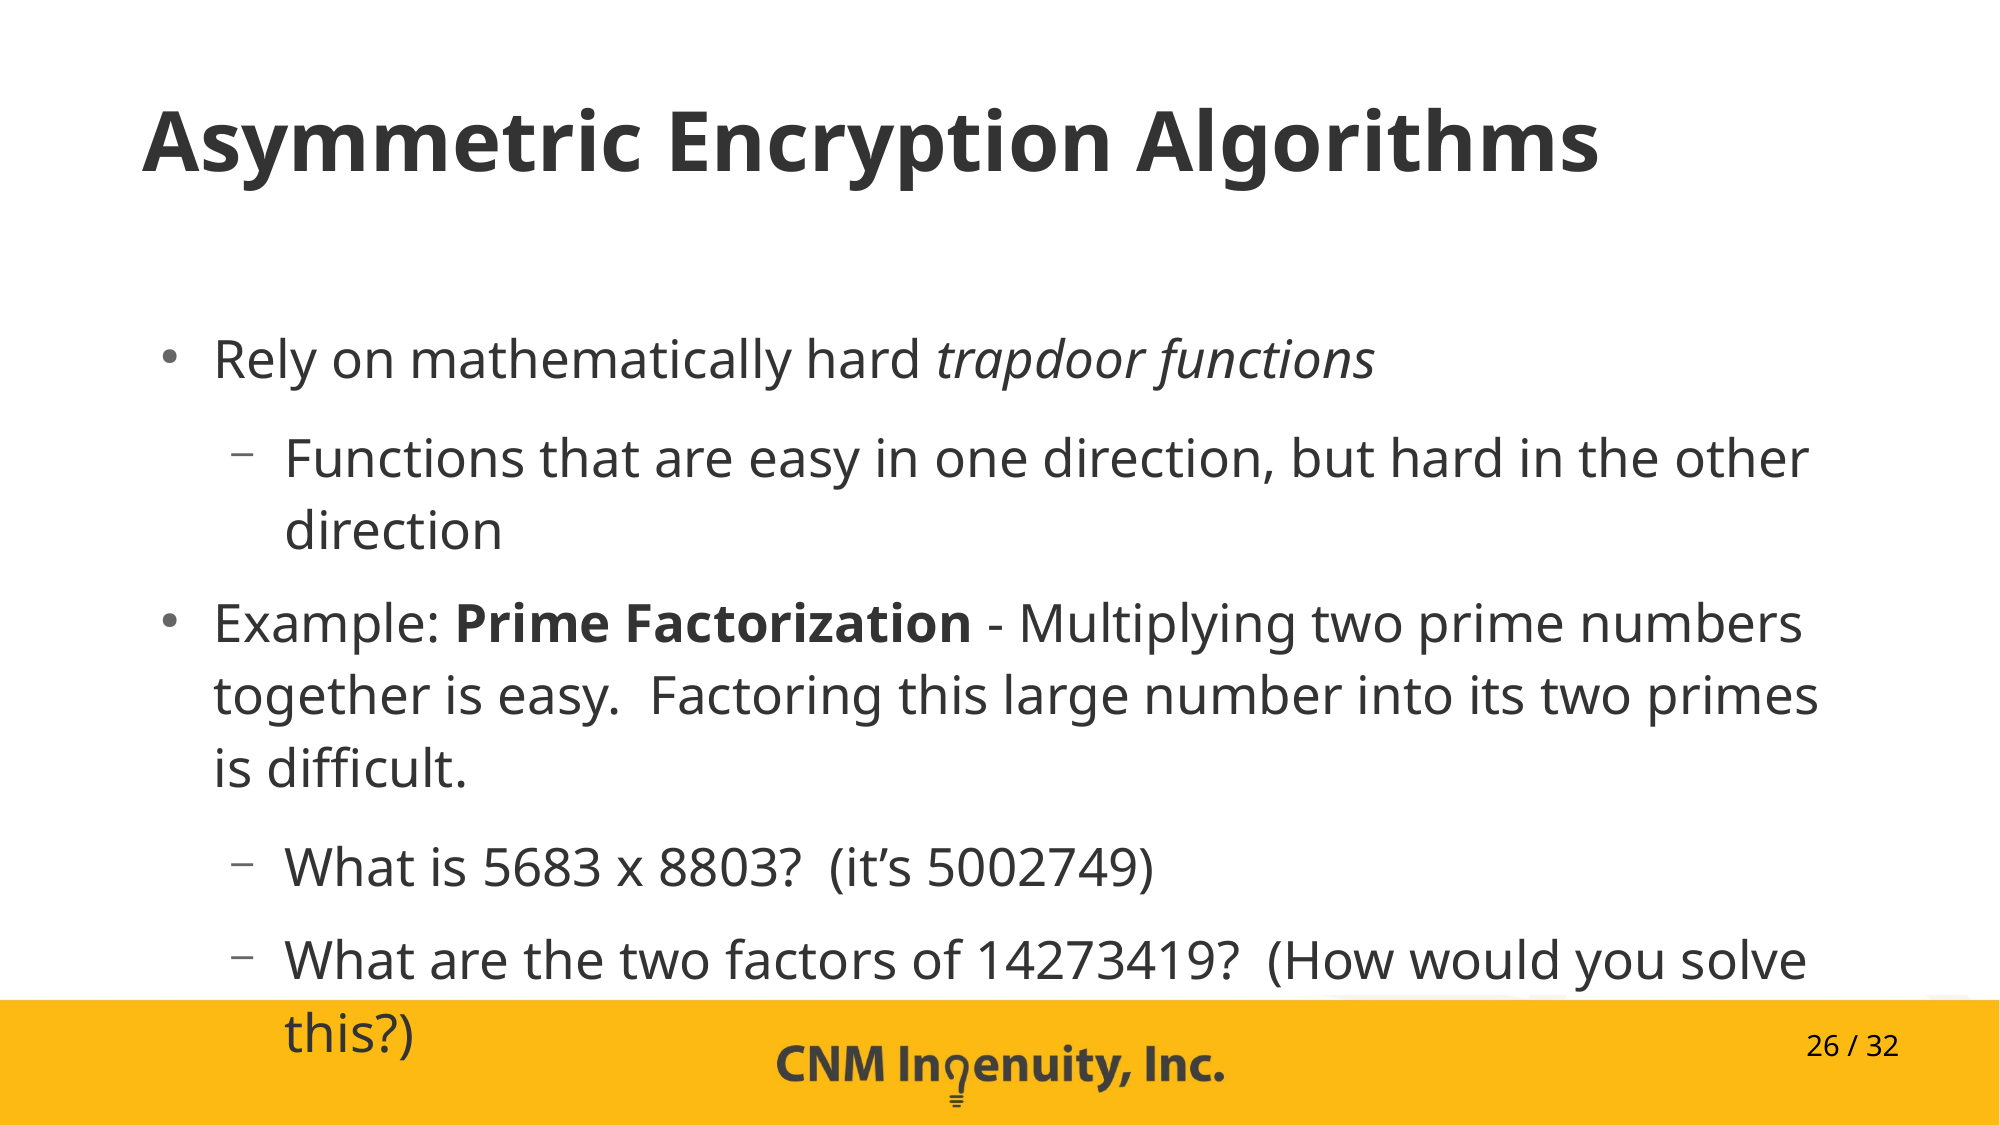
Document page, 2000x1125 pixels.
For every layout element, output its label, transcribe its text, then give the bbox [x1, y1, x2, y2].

list Rely on mathematically hard trapdoor functions Functions that are easy in one direction, but hard in the other direction Example: Prime Factorization - Multiplying two prime numbers together is easy. Factoring this large number into its two primes is difficult. What is 5683 x 8803? (it’s 5002749) What are the two factors of 14273419? (How would you solve this?) [142, 321, 1857, 974]
title Asymmetric Encryption Algorithms [142, 44, 1900, 233]
